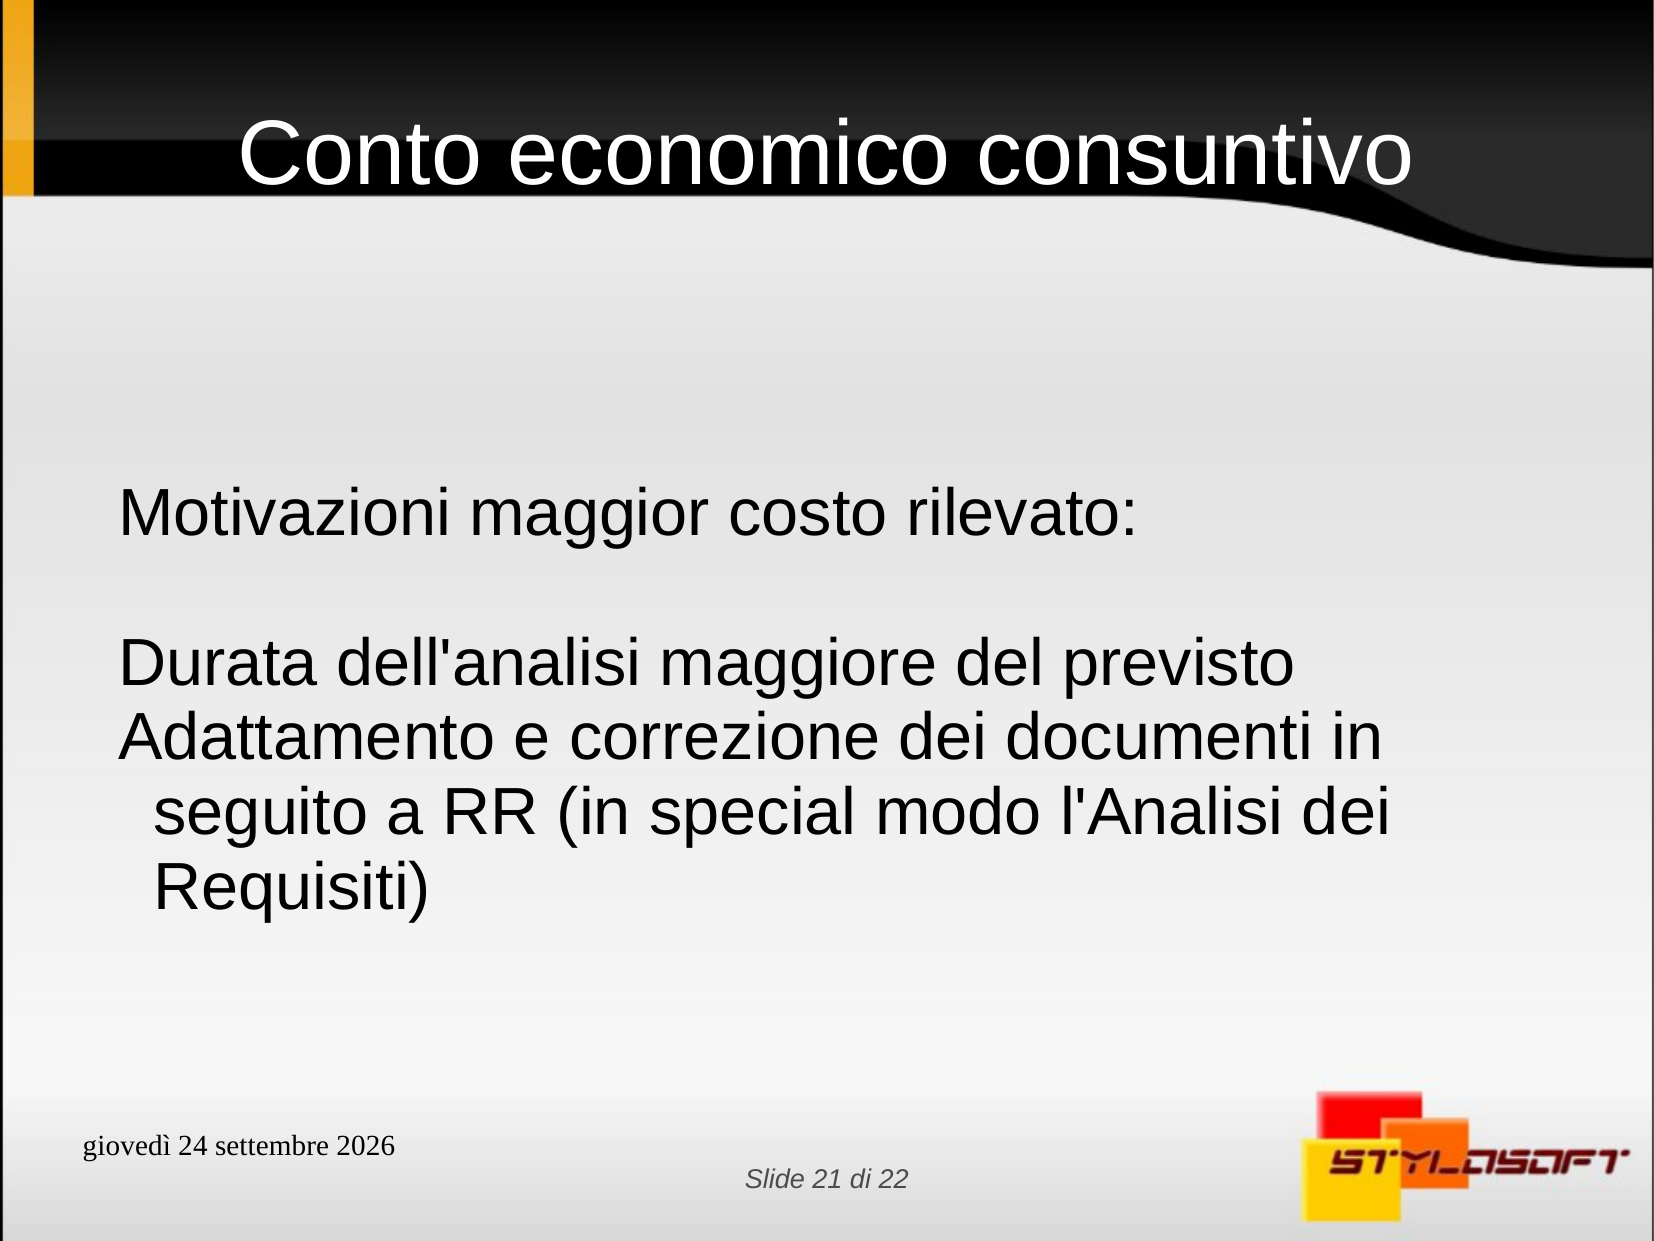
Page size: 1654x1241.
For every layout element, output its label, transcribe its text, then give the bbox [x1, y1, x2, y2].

subtitle Motivazioni maggior costo rilevato: Durata dell'analisi maggiore del previsto Adattamento e correzione dei documenti in seguito a RR (in special modo l'Analisi dei Requisiti) [82, 297, 1571, 1102]
title Conto economico consuntivo [82, 56, 1571, 250]
picture [0, 0, 1654, 1156]
text_box Slide <numero> di 22 [0, 1156, 1654, 1241]
